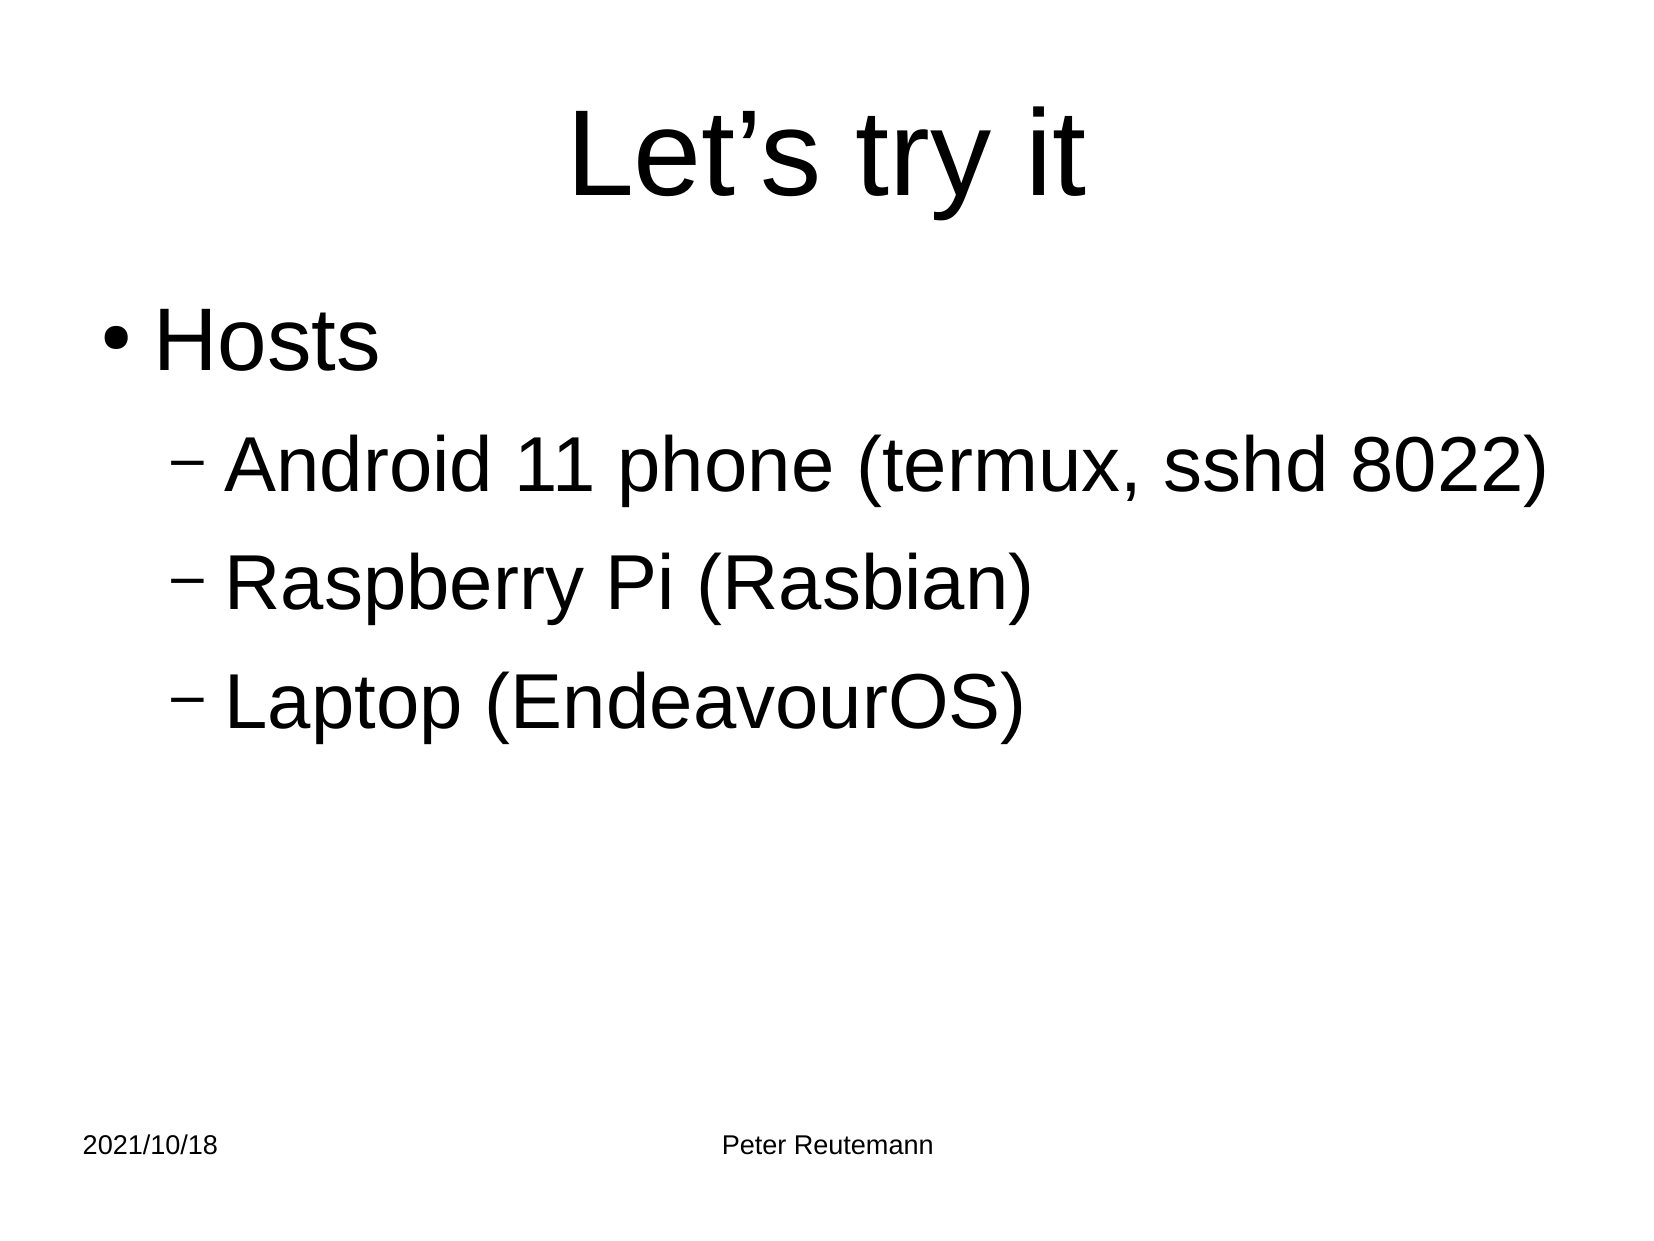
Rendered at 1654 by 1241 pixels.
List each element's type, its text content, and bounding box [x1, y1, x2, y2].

list Hosts Android 11 phone (termux, sshd 8022) Raspberry Pi (Rasbian) Laptop (EndeavourOS) [82, 290, 1571, 1010]
title Let’s try it [82, 49, 1571, 257]
